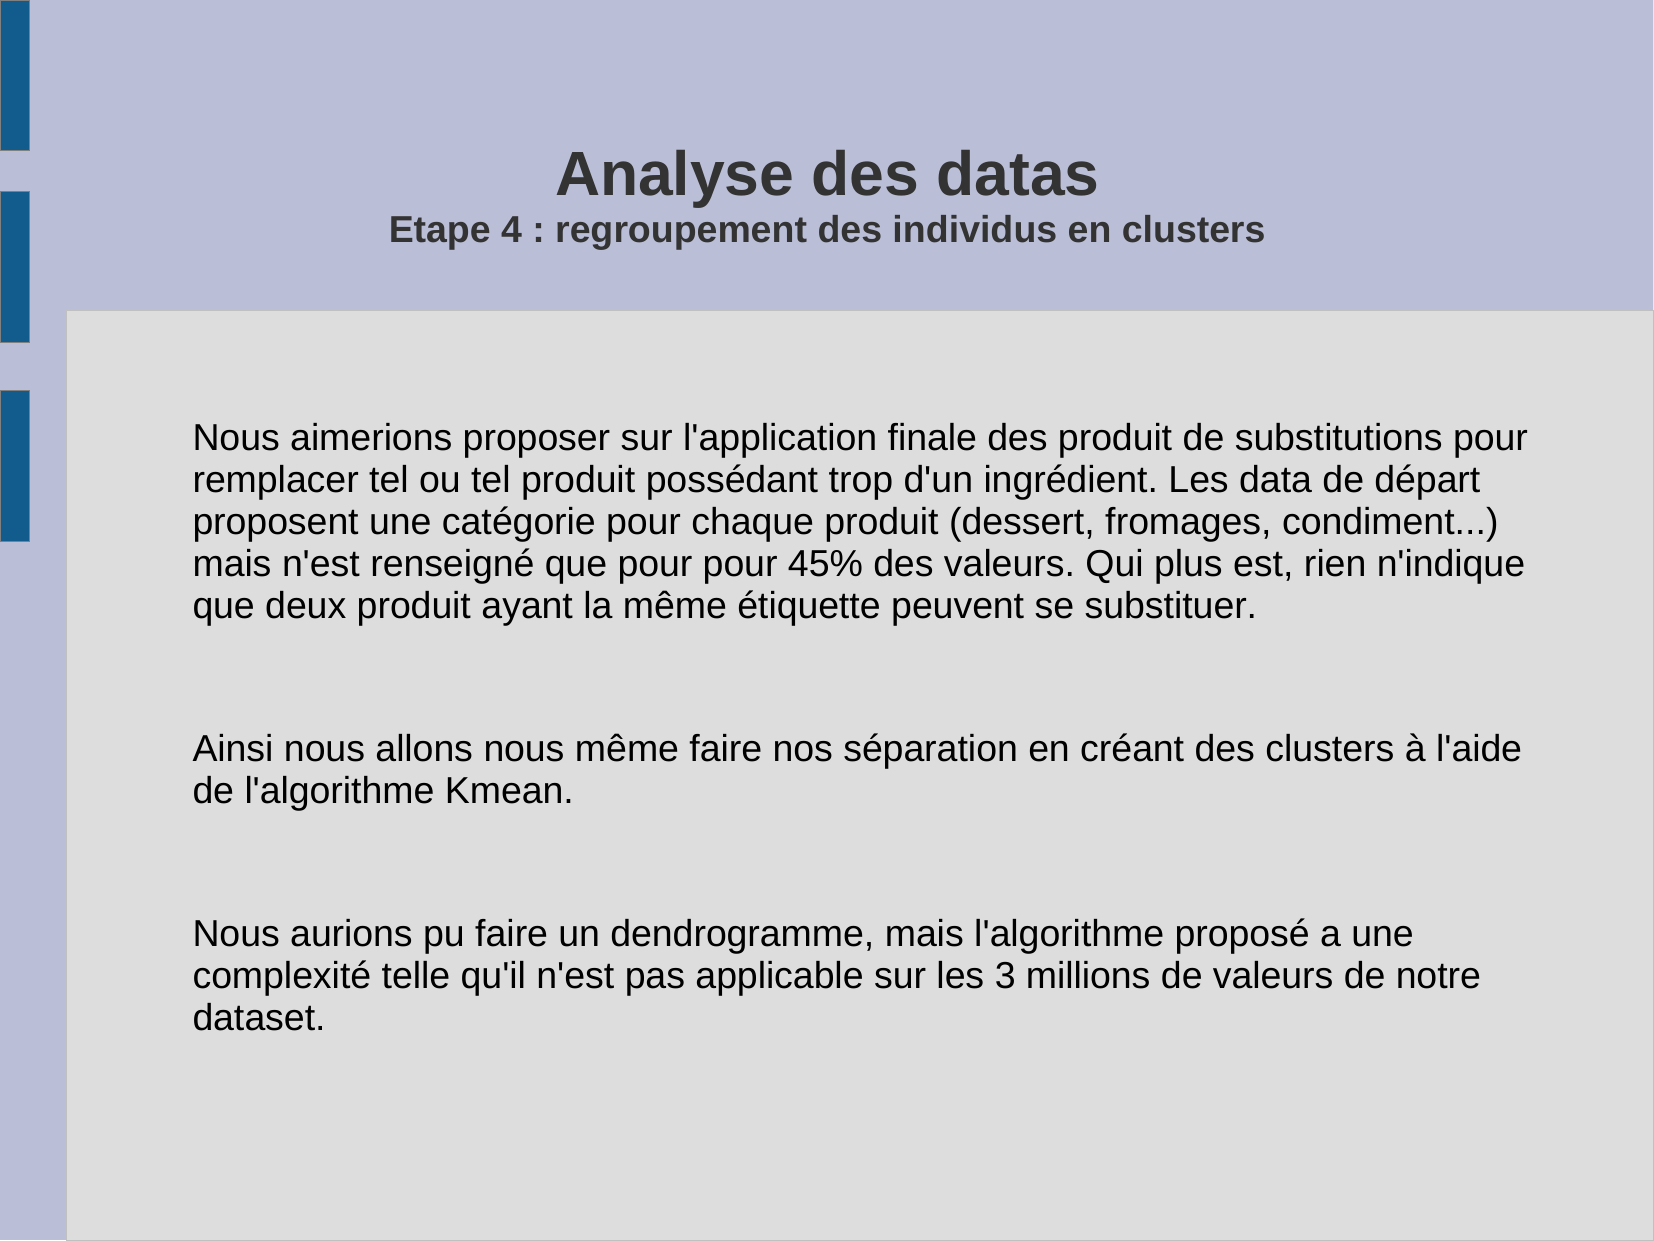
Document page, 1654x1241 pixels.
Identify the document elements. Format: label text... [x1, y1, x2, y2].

list [121, 752, 1534, 1126]
list Nous aimerions proposer sur l'application finale des produit de substitutions pour remplacer tel ou tel produit possédant trop d'un ingrédient. Les data de départ proposent une catégorie pour chaque produit (dessert, fromages, condiment...) mais n'est renseigné que pour pour 45% des valeurs. Qui plus est, rien n'indique que deux produit ayant la même étiquette peuvent se substituer. Ainsi nous allons nous même faire nos séparation en créant des clusters à l'aide de l'algorithme Kmean. Nous aurions pu faire un dendrogramme, mais l'algorithme proposé a une complexité telle qu'il n'est pas applicable sur les 3 millions de valeurs de notre dataset. [121, 344, 1534, 752]
title Analyse des datas Etape 4 : regroupement des individus en clusters [121, 91, 1534, 299]
